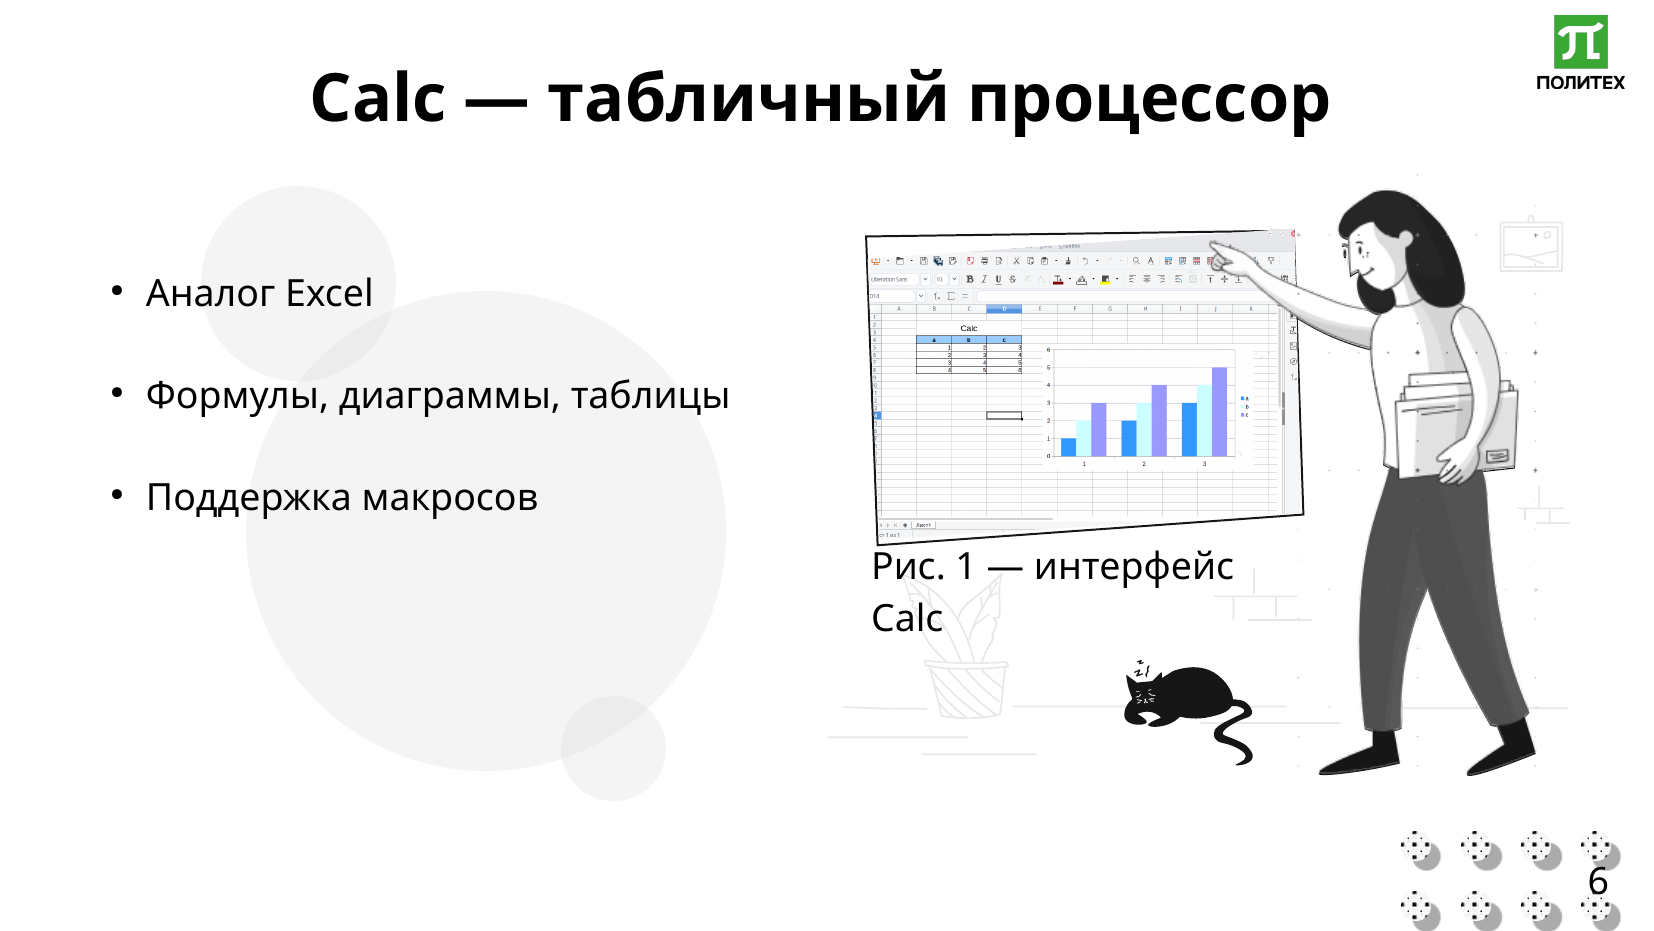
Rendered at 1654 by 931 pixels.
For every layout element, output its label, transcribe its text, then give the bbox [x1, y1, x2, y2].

picture [1580, 830, 1612, 847]
picture [1461, 830, 1492, 862]
title Calc — табличный процессор [76, 17, 1565, 174]
text_box Аналог Excel Формулы, диаграммы, таблицы Поддержка макросов [95, 258, 781, 682]
text_box Рис. 1 — интерфейс Calc [856, 532, 1329, 650]
picture [1461, 890, 1492, 922]
picture [1520, 831, 1552, 862]
picture [1400, 890, 1432, 922]
picture [1186, 161, 1557, 786]
picture [1400, 830, 1432, 862]
text_box <номер> [1572, 847, 1654, 931]
text_box [867, 236, 1186, 532]
picture [1520, 890, 1552, 922]
picture [1537, 15, 1625, 89]
